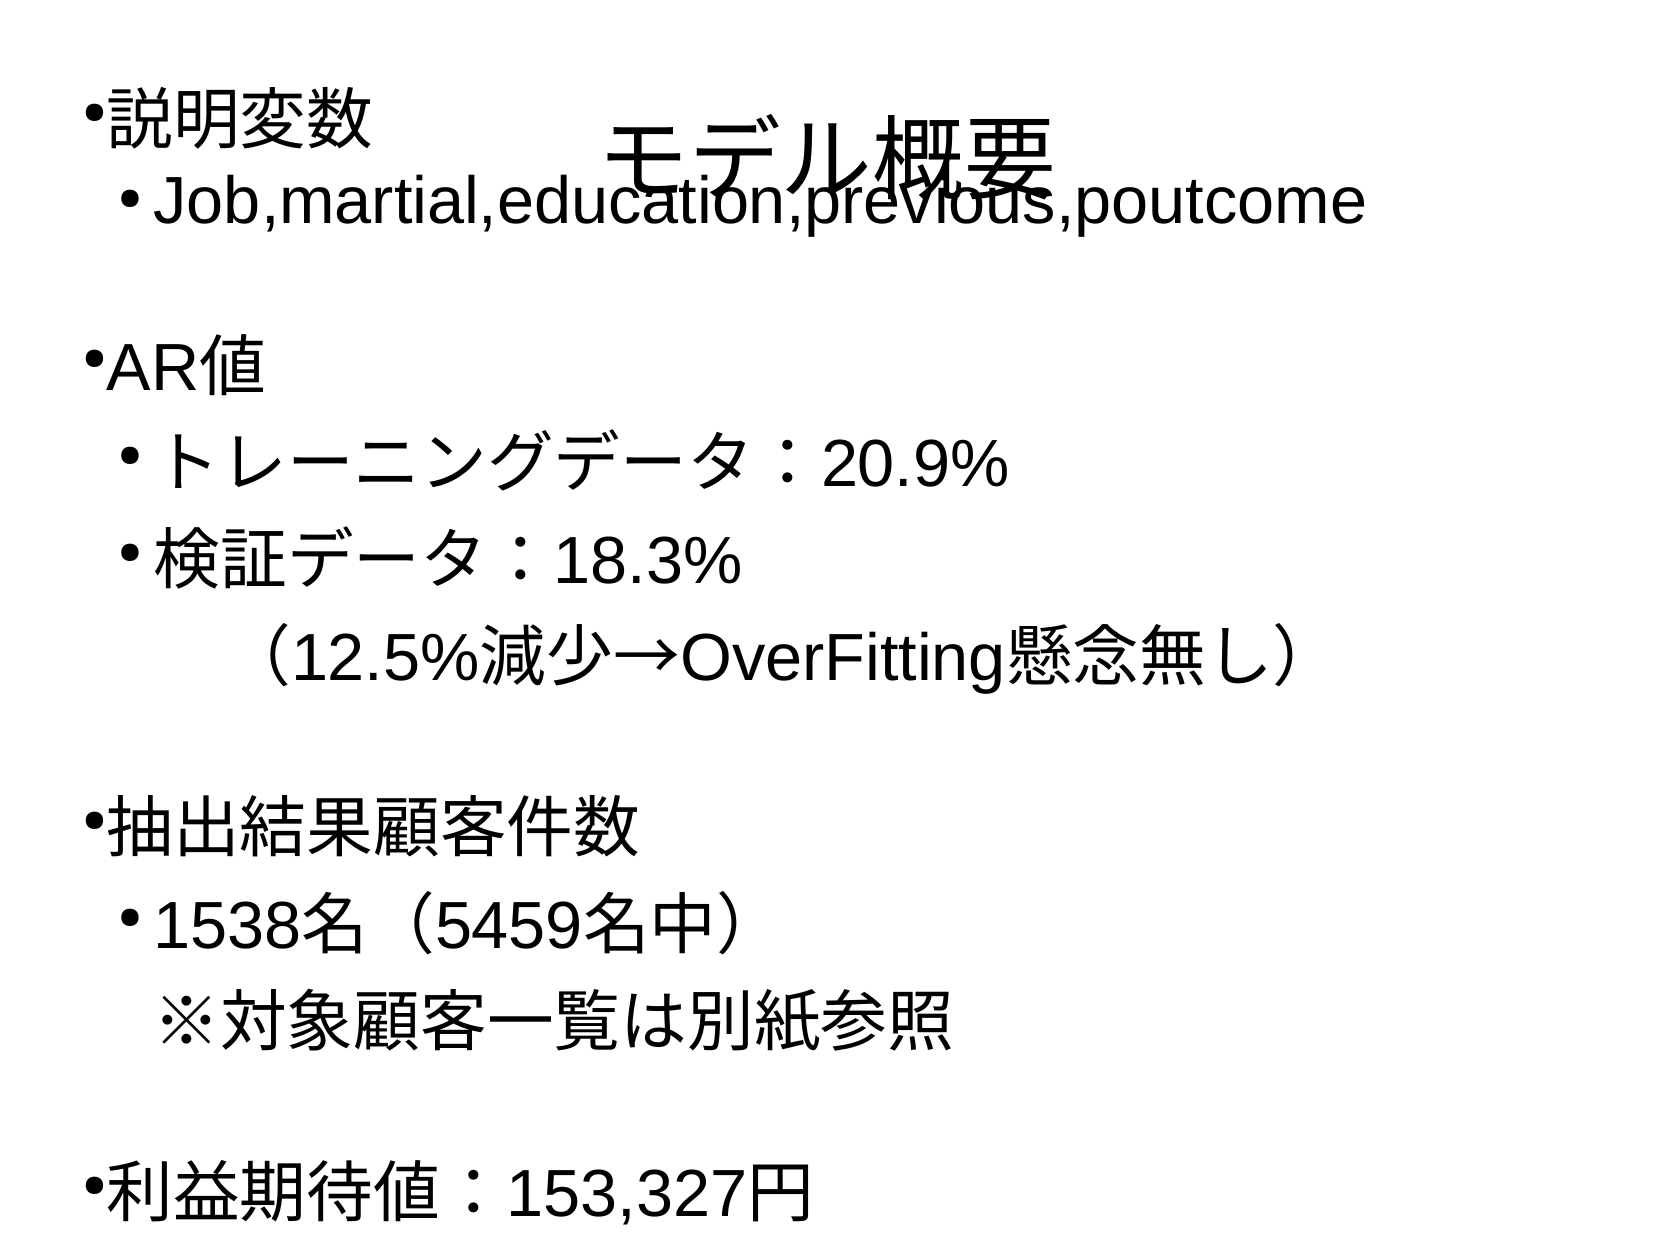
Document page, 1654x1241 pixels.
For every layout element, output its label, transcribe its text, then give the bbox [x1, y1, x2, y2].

title モデル概要 [759, 192, 775, 201]
title モデル概要 [1120, 191, 1139, 201]
title モデル概要 [310, 192, 324, 201]
title モデル概要 [506, 191, 525, 201]
title モデル概要 [1085, 192, 1102, 201]
title モデル概要 [234, 192, 251, 201]
title モデル概要 [82, 49, 1571, 201]
title モデル概要 [1246, 191, 1265, 201]
title モデル概要 [290, 192, 304, 201]
title モデル概要 [1339, 191, 1358, 201]
title モデル概要 [957, 191, 976, 201]
title モデル概要 [872, 191, 891, 201]
title モデル概要 [815, 192, 832, 201]
title モデル概要 [195, 191, 214, 201]
title モデル概要 [1305, 192, 1319, 201]
title モデル概要 [543, 191, 560, 201]
subtitle 説明変数 Job,martial,education,previous,poutcome AR値 トレーニングデータ：20.9% 検証データ：18.3% （12.5%減少→OverFitting懸念無し） 抽出結果顧客件数 1538名（5459名中） ※対象顧客一覧は別紙参照 利益期待値：153,327円 （cost:150円、利益1000円で算出） [82, 201, 1571, 1198]
title モデル概要 [721, 191, 740, 201]
title モデル概要 [1285, 192, 1299, 201]
